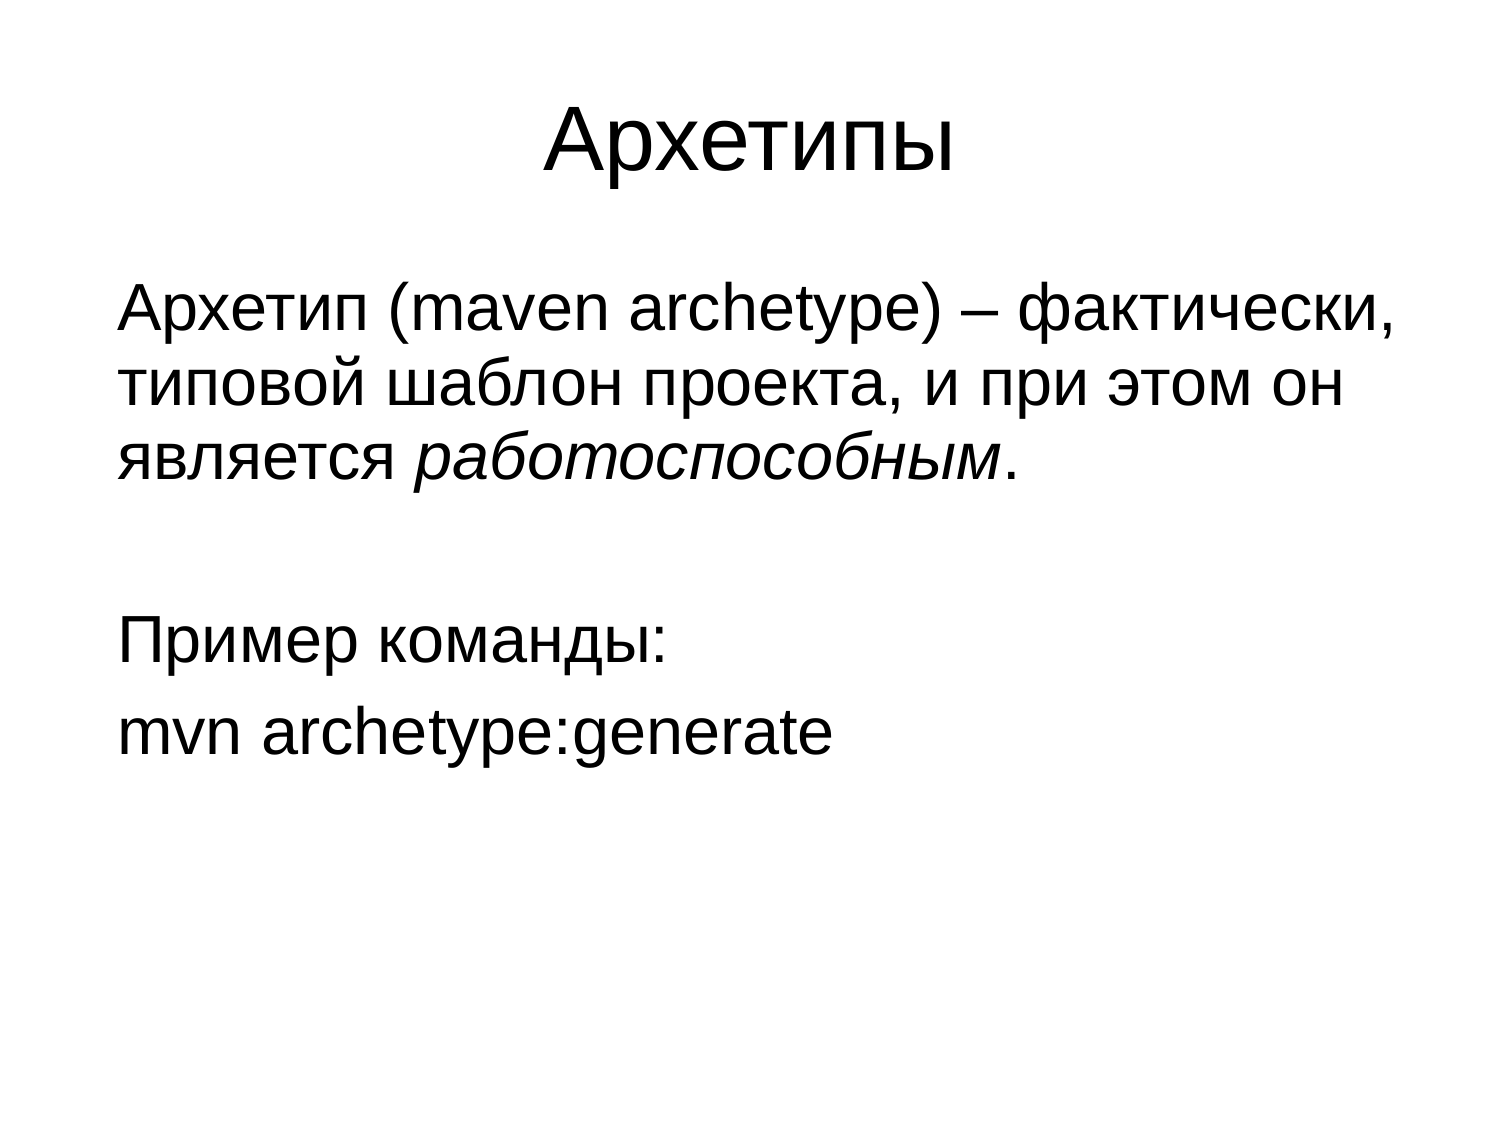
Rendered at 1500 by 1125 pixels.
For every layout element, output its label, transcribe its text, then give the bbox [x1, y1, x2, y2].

title Архетипы [75, 87, 1426, 191]
list Архетип (maven archetype) – фактически, типовой шаблон проекта, и при этом он является работоспособным. Пример команды: mvn archetype:generate [75, 262, 1426, 1005]
